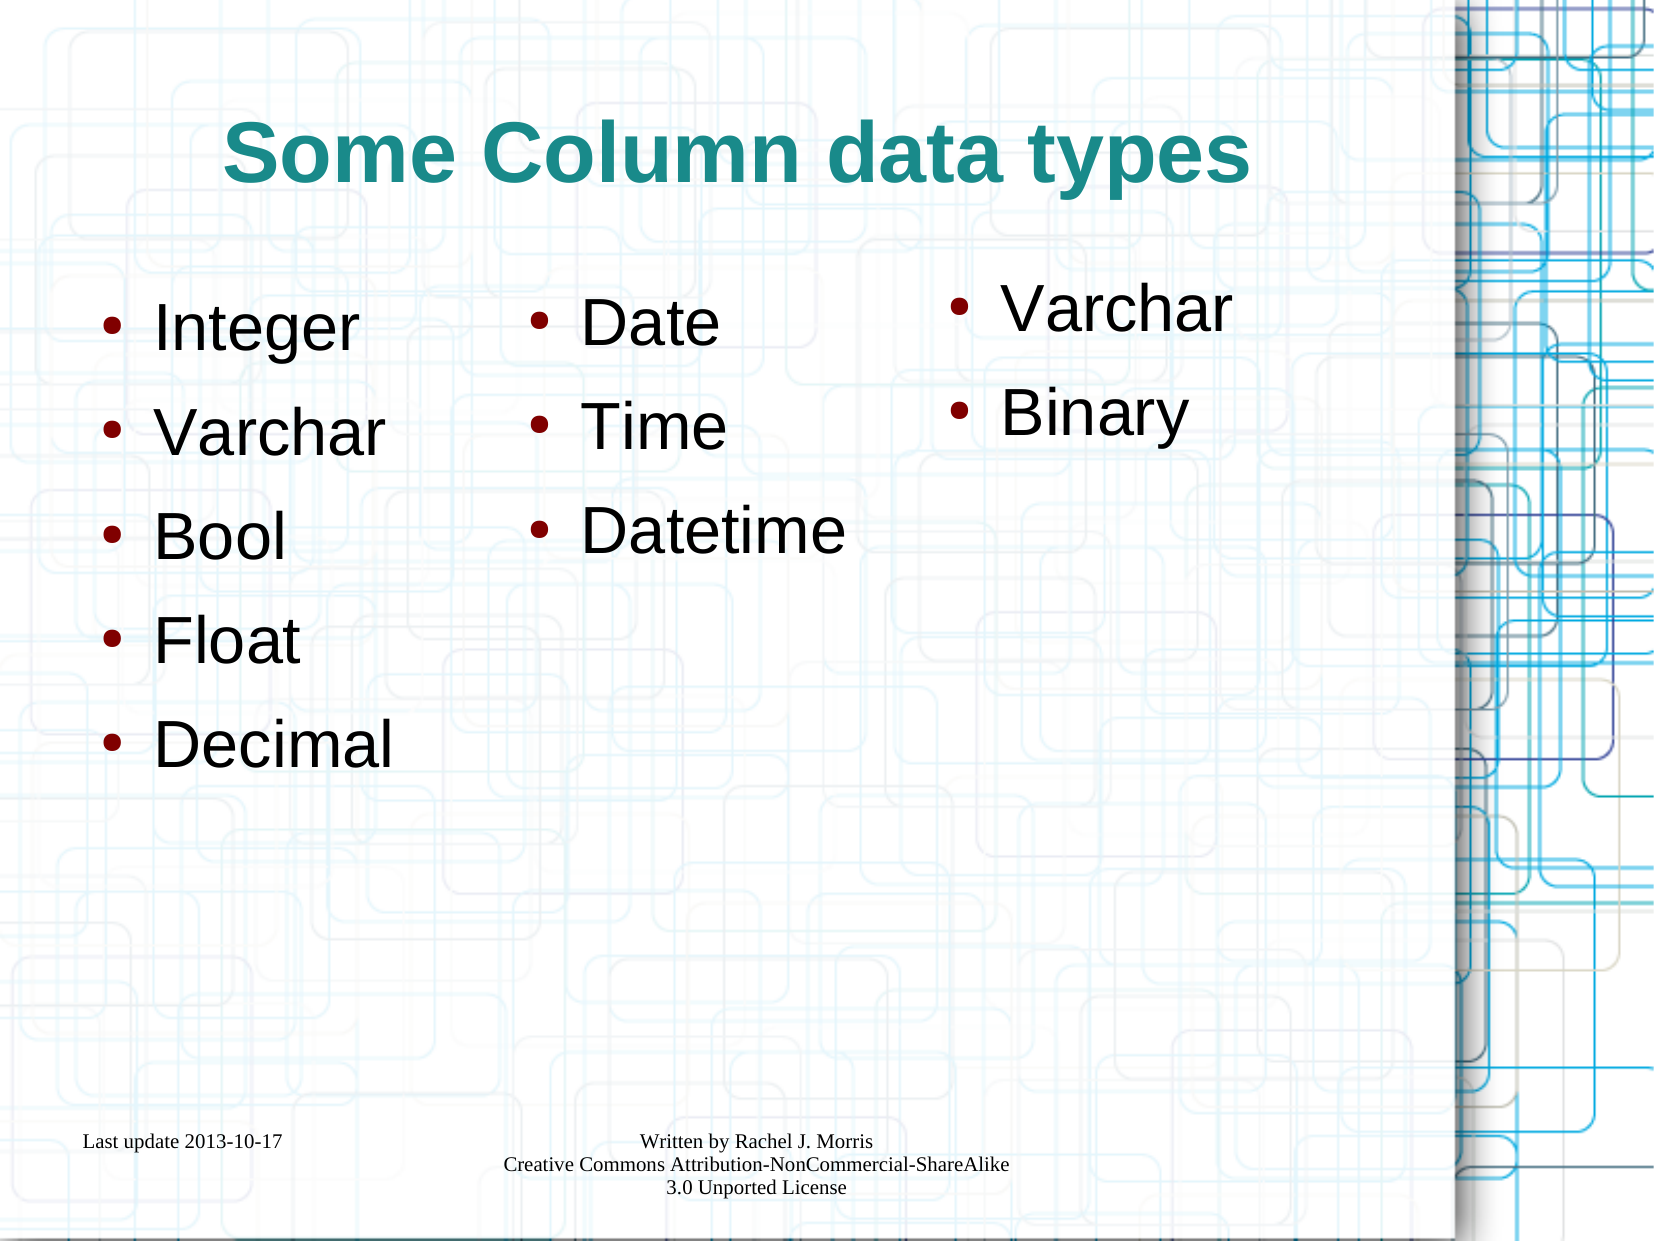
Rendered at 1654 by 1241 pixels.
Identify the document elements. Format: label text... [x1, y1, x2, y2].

title Some Column data types [59, 49, 1418, 257]
list Varchar Binary [930, 270, 1283, 991]
picture [0, 0, 1654, 1241]
list Integer Varchar Bool Float Decimal [82, 290, 436, 1010]
list Date Time Datetime [510, 285, 863, 1005]
